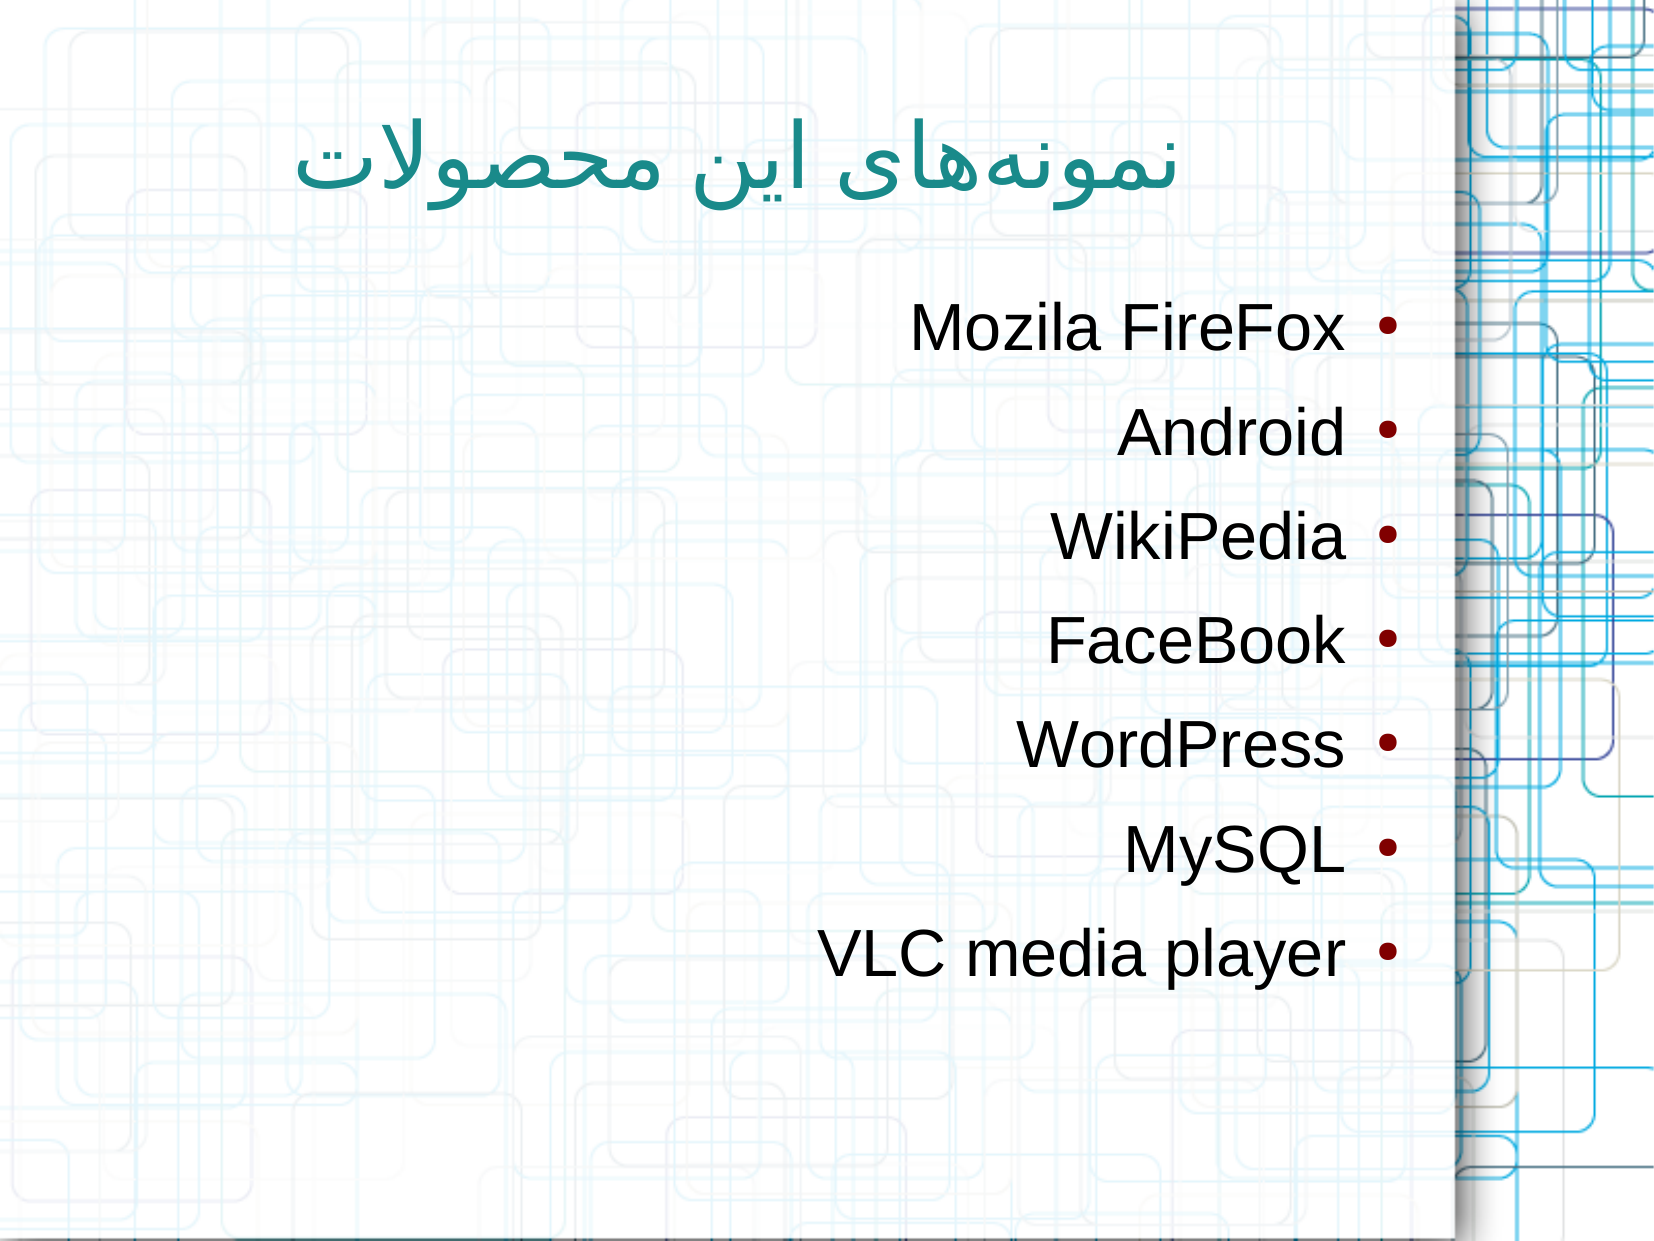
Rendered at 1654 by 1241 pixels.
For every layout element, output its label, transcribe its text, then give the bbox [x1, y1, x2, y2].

list Mozila FireFox Android WikiPedia FaceBook WordPress MySQL VLC media player [82, 290, 1418, 1109]
picture [0, 0, 1654, 1241]
title نمونه‌های این محصولات [59, 49, 1418, 257]
